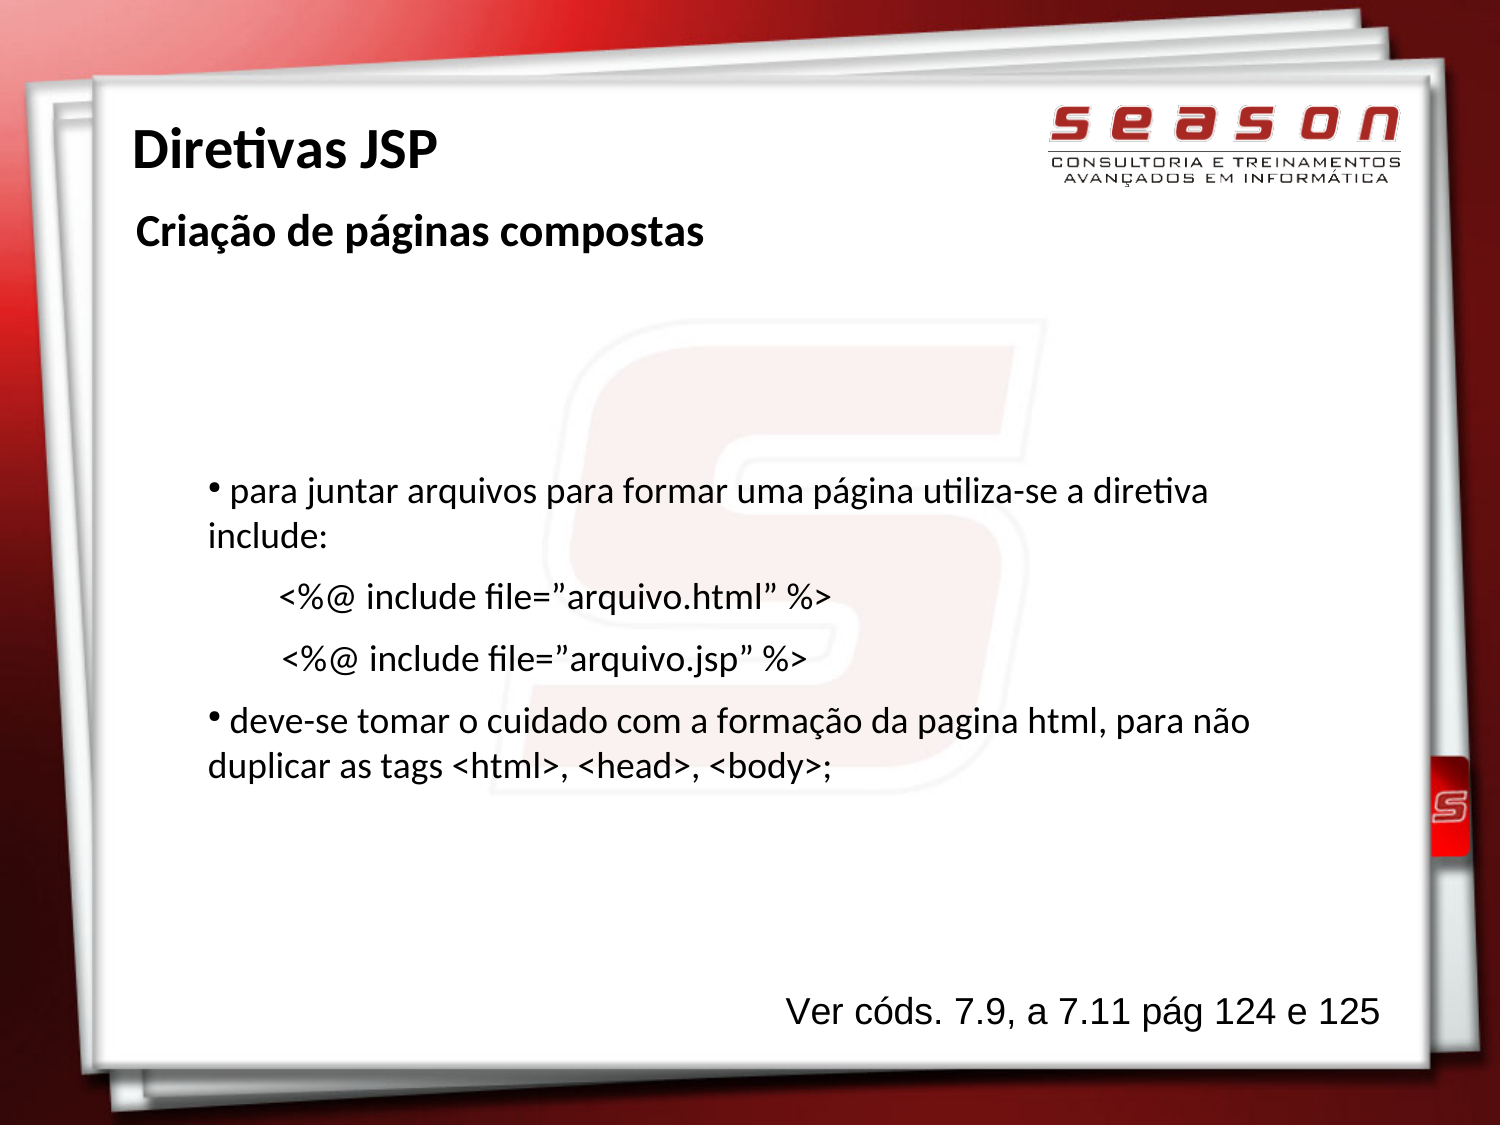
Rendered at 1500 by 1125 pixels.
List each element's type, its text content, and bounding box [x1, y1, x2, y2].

picture [0, 0, 1500, 1125]
title Diretivas JSP [118, 33, 1394, 257]
text_box para juntar arquivos para formar uma página utiliza-se a diretiva include: <%@ include file=”arquivo.html” %> <%@ include file=”arquivo.jsp” %> deve-se tomar o cuidado com a formação da pagina html, para não duplicar as tags <html>, <head>, <body>; [207, 357, 1328, 894]
text_box Criação de páginas compostas [119, 200, 1240, 256]
text_box Ver códs. 7.9, a 7.11 pág 124 e 125 [708, 979, 1396, 1040]
